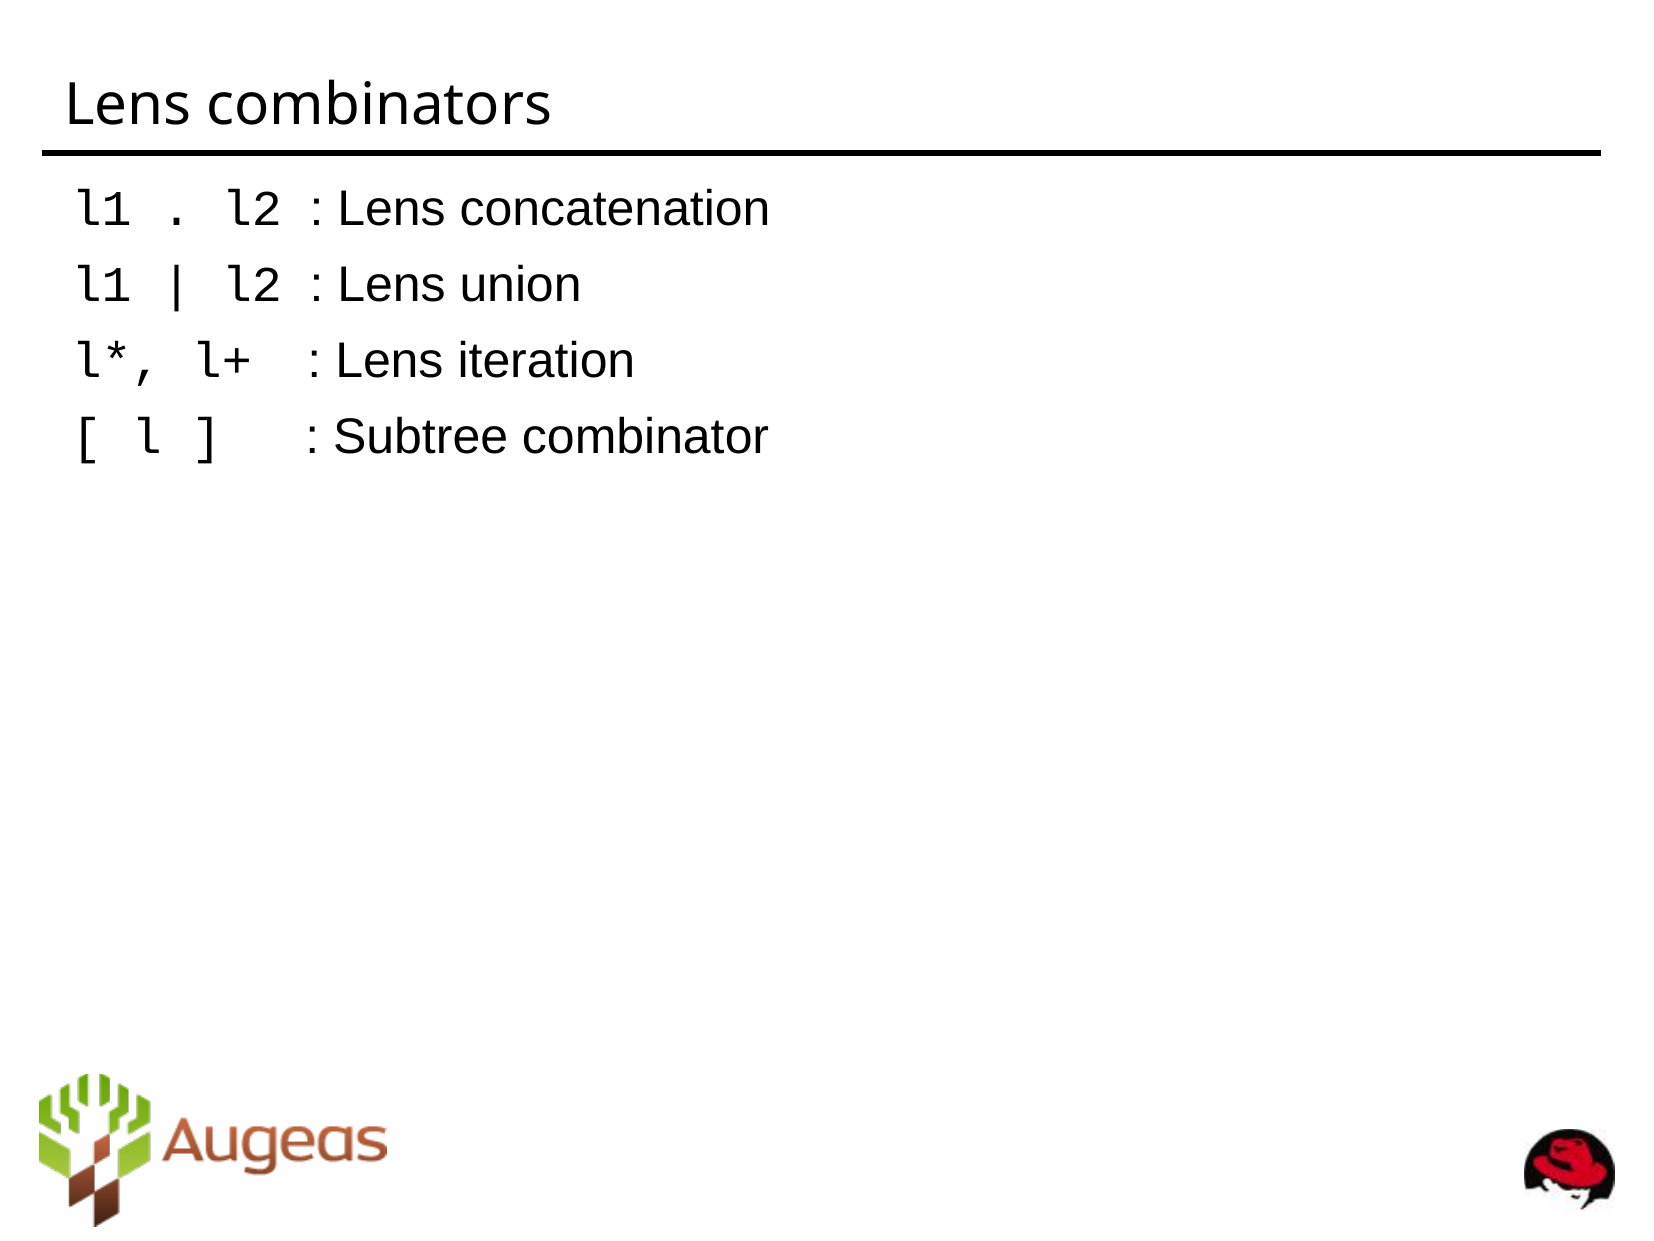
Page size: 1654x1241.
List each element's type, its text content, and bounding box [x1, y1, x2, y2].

picture [1524, 1129, 1615, 1220]
list l1 . l2 : Lens concatenation l1 | l2 : Lens union l*, l+ : Lens iteration [ l ] : Subtree combinator [71, 180, 1495, 1089]
picture [39, 1074, 387, 1227]
title Lens combinators [64, 42, 1496, 161]
